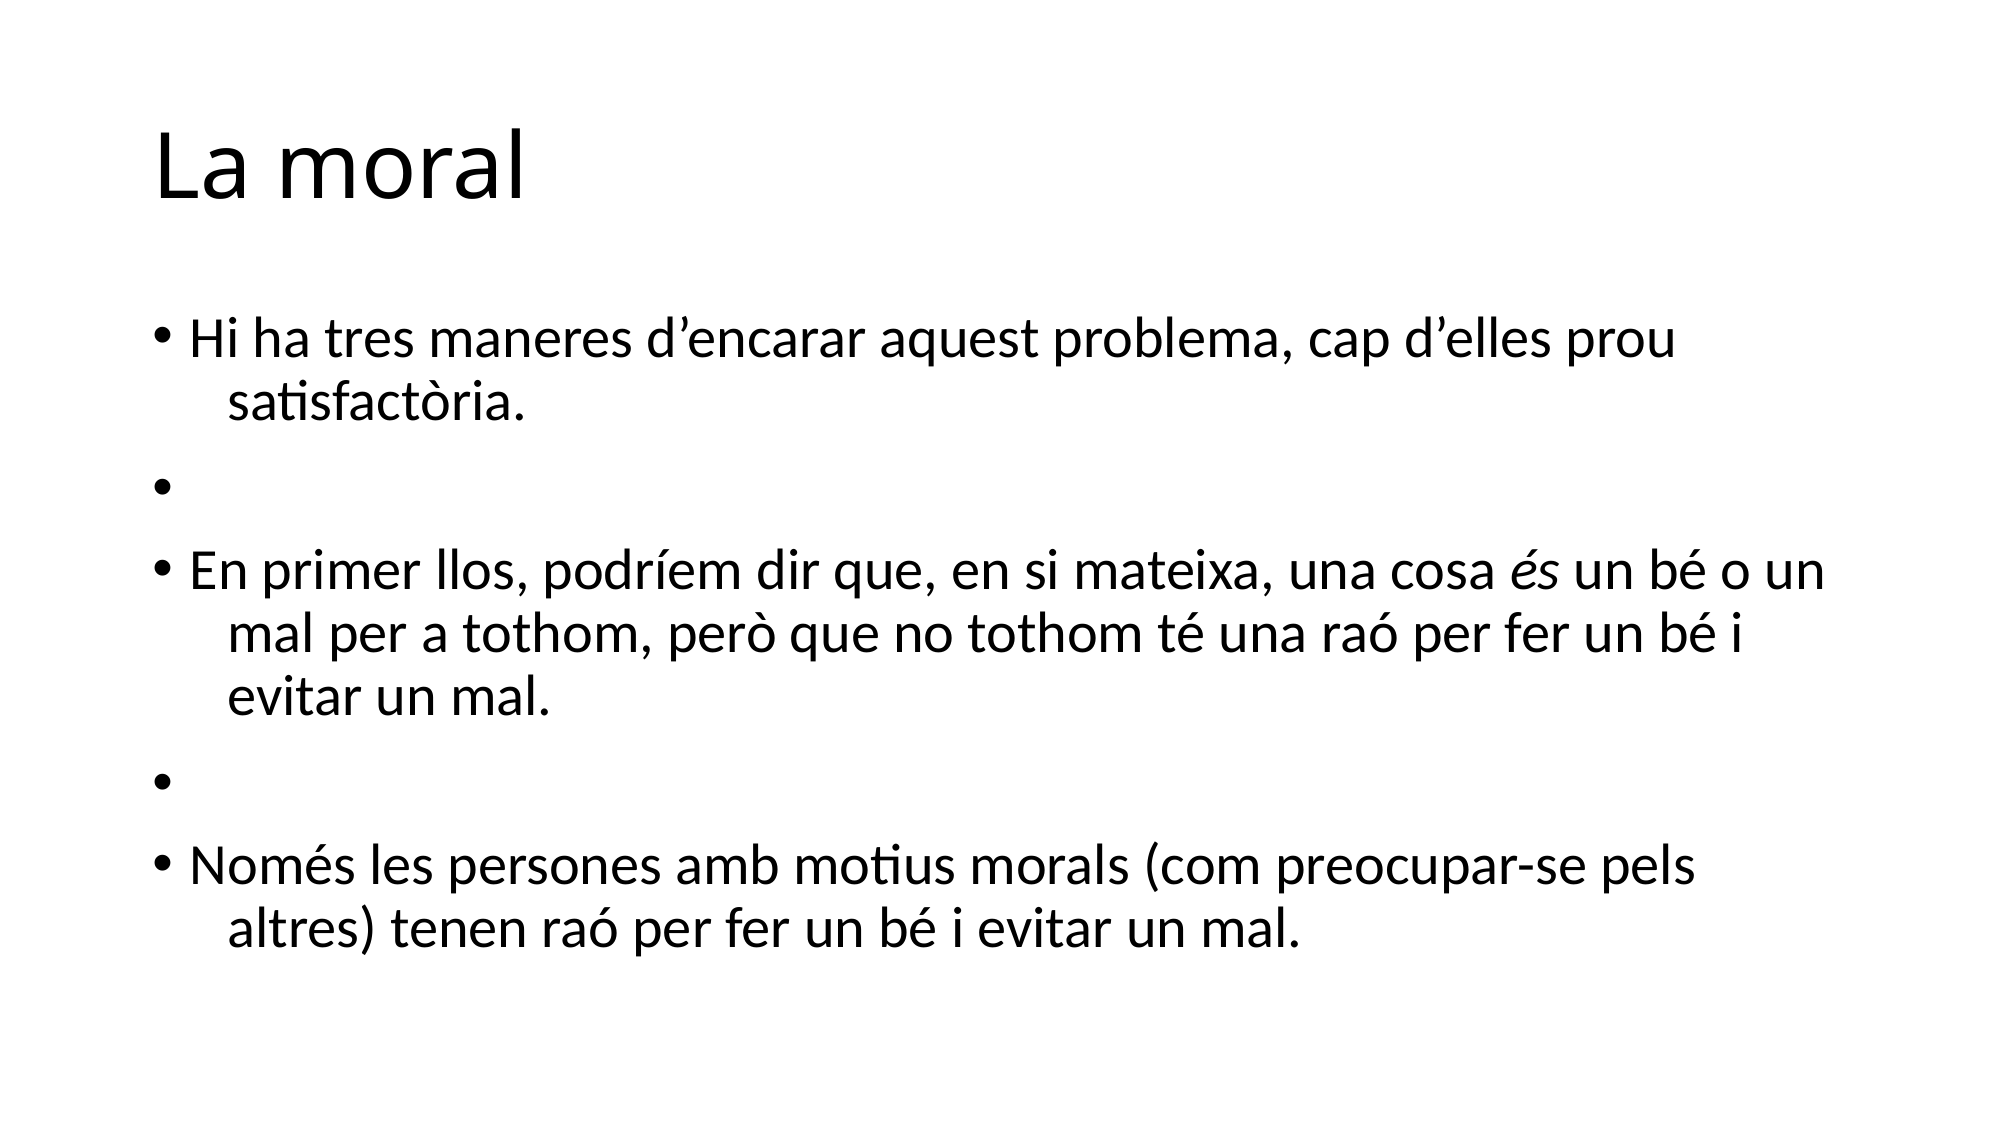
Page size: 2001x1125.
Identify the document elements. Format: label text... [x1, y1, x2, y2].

title La moral [137, 59, 1863, 278]
list Hi ha tres maneres d’encarar aquest problema, cap d’elles prou satisfactòria. En primer llos, podríem dir que, en si mateixa, una cosa és un bé o un mal per a tothom, però que no tothom té una raó per fer un bé i evitar un mal. Només les persones amb motius morals (com preocupar-se pels altres) tenen raó per fer un bé i evitar un mal. [137, 299, 1863, 1014]
